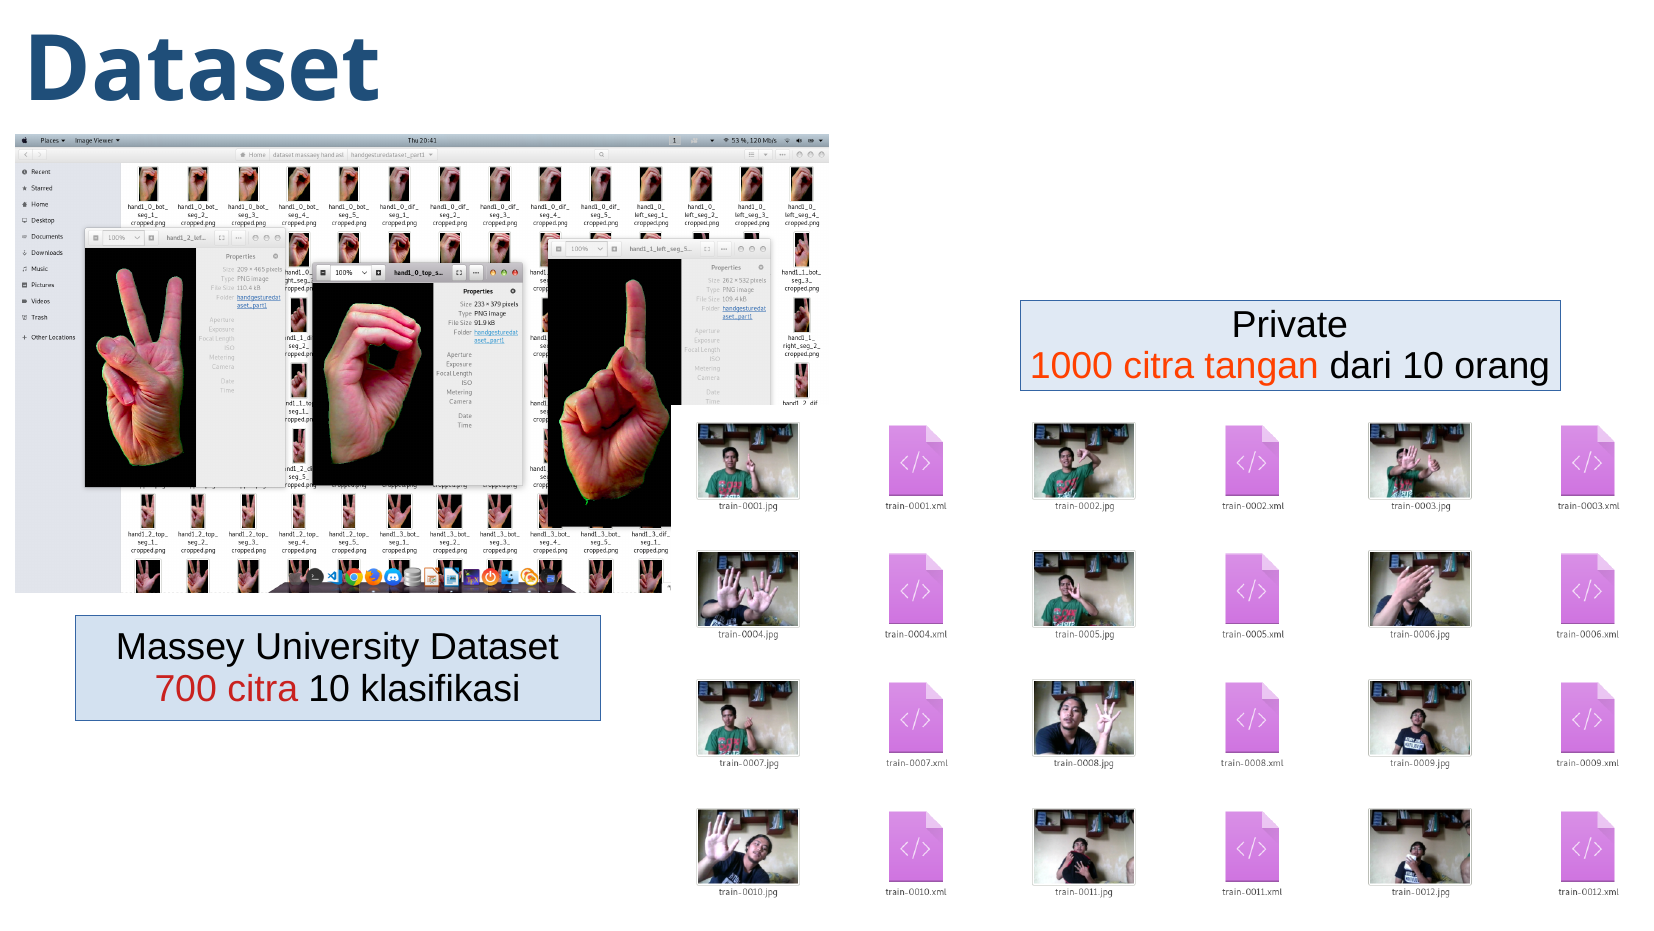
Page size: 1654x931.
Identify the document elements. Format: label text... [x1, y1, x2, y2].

text_box Massey University Dataset 700 citra 10 klasifikasi [75, 615, 601, 721]
text_box Private 1000 citra tangan dari 10 orang [1020, 300, 1561, 391]
title Dataset [23, 11, 1589, 119]
picture [15, 134, 1654, 916]
